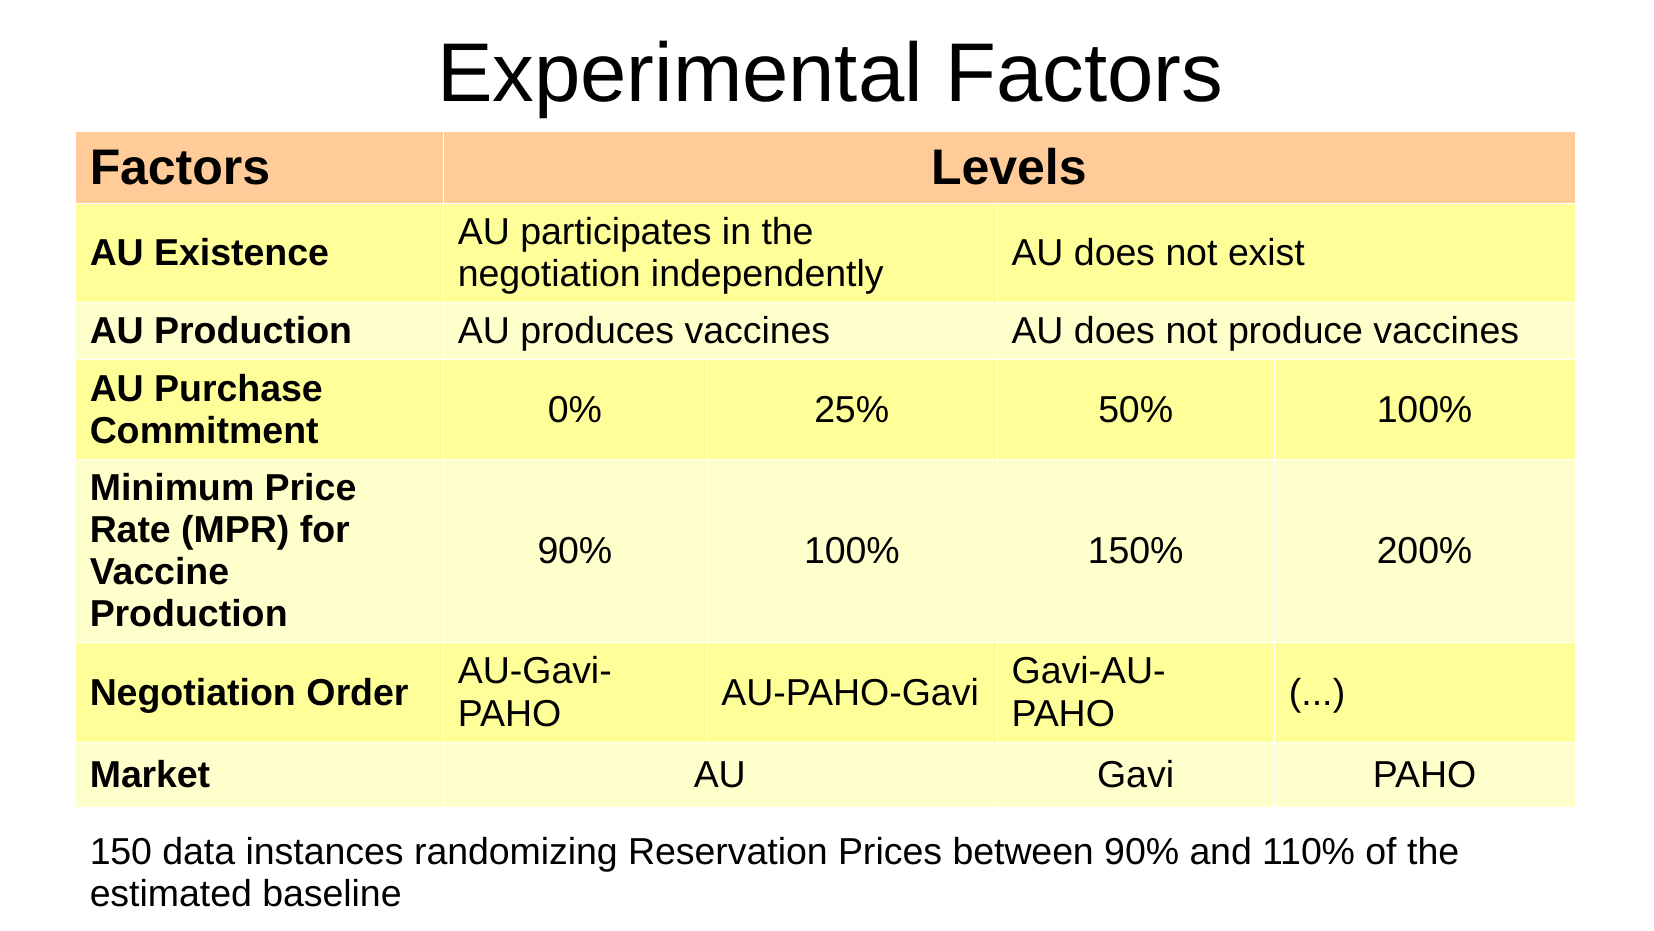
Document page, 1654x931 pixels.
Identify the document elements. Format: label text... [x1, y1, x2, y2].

table_cell AU Existence [76, 204, 443, 302]
table_cell 90% [444, 460, 707, 642]
title Experimental Factors [86, 0, 1576, 131]
table_cell Negotiation Order [76, 643, 443, 742]
table_cell 0% [444, 360, 707, 459]
table_cell AU-Gavi-PAHO [444, 643, 707, 742]
table_cell AU participates in the negotiation independently [444, 204, 997, 302]
table_cell AU does not produce vaccines [998, 303, 1575, 359]
table_cell 25% [708, 360, 997, 459]
table_cell Minimum Price Rate (MPR) for Vaccine Production [76, 460, 443, 642]
table_cell 100% [708, 460, 997, 642]
table_header Factors [76, 132, 443, 203]
table_cell AU [444, 743, 997, 807]
table_cell 50% [998, 360, 1274, 459]
table_cell (...) [1275, 643, 1575, 742]
table_cell Market [76, 743, 443, 807]
table_header Levels [444, 132, 1575, 203]
table_cell AU produces vaccines [444, 303, 997, 359]
table_cell PAHO [1275, 743, 1575, 807]
table_cell 100% [1275, 360, 1575, 459]
table_cell Gavi-AU-PAHO [998, 643, 1274, 742]
table_cell 200% [1275, 460, 1575, 642]
table_cell Gavi [998, 743, 1274, 807]
text_box 150 data instances randomizing Reservation Prices between 90% and 110% of the estimated baseline [75, 822, 1475, 931]
table_cell AU Purchase Commitment [76, 360, 443, 459]
table_cell 150% [998, 460, 1274, 642]
table_cell AU does not exist [998, 204, 1575, 302]
table_cell AU Production [76, 303, 443, 359]
table_cell AU-PAHO-Gavi [708, 643, 997, 742]
